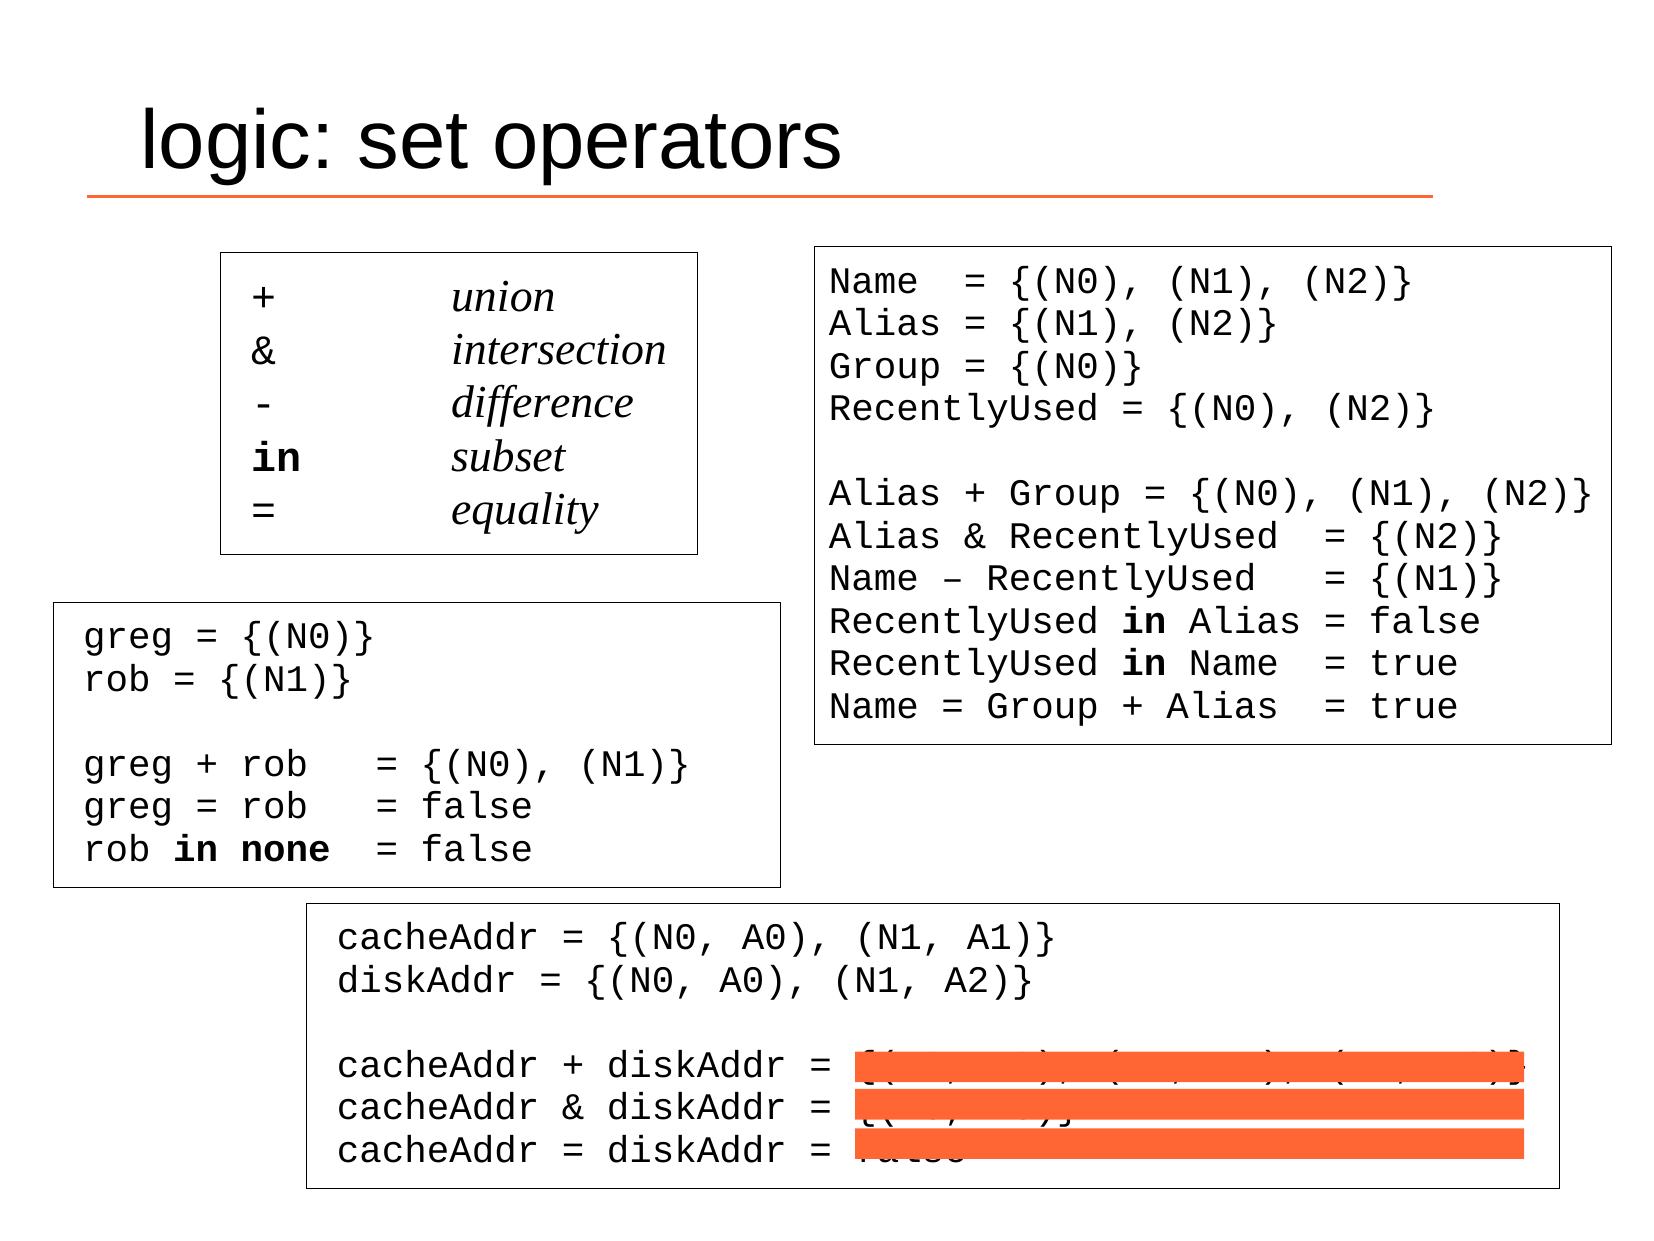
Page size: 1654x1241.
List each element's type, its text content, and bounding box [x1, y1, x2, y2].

text_box Name = {(N0), (N1), (N2)} Alias = {(N1), (N2)} Group = {(N0)} RecentlyUsed = {(N0), (N2)} Alias + Group = {(N0), (N1), (N2)} Alias & RecentlyUsed = {(N2)} Name – RecentlyUsed = {(N1)} RecentlyUsed in Alias = false RecentlyUsed in Name = true Name = Group + Alias = true [814, 264, 1612, 727]
text_box [855, 1051, 1525, 1083]
text_box + union & intersection - difference in subset = equality [220, 252, 698, 555]
text_box cacheAddr = {(N0, A0), (N1, A1)} diskAddr = {(N0, A0), (N1, A2)} cacheAddr + diskAddr = {(N0, A0), (N1, A1), (N1, A2)} cacheAddr & diskAddr = {(N0, A0)} cacheAddr = diskAddr = false [306, 914, 1560, 1178]
text_box greg = {(N0)} rob = {(N1)} greg + rob = {(N0), (N1)} greg = rob = false rob in none = false [53, 612, 781, 878]
title logic: set operators [140, 86, 1603, 192]
text_box [855, 1088, 1525, 1120]
text_box [855, 1128, 1525, 1159]
